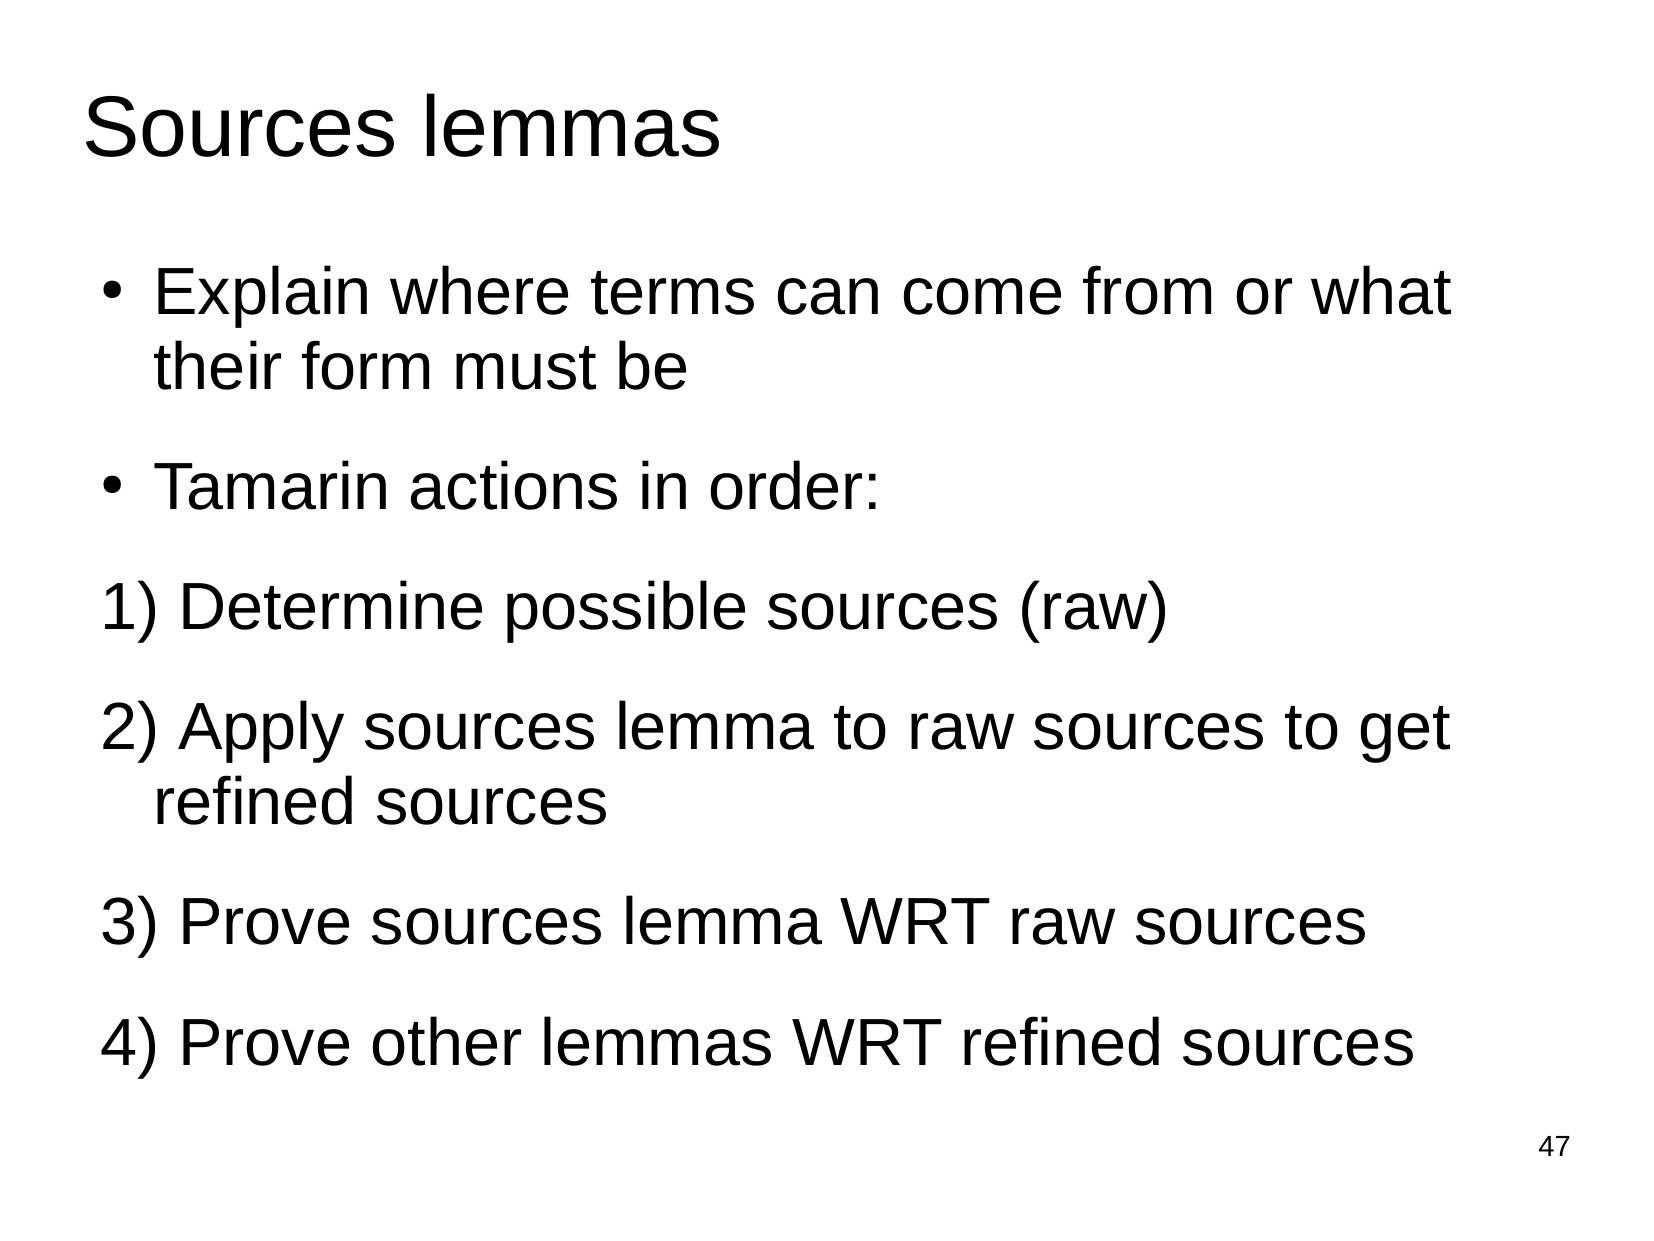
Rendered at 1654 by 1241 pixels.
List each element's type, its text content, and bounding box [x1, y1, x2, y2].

title Sources lemmas [82, 49, 1571, 204]
list Explain where terms can come from or what their form must be Tamarin actions in order: Determine possible sources (raw) Apply sources lemma to raw sources to get refined sources Prove sources lemma WRT raw sources Prove other lemmas WRT refined sources [82, 253, 1571, 1118]
